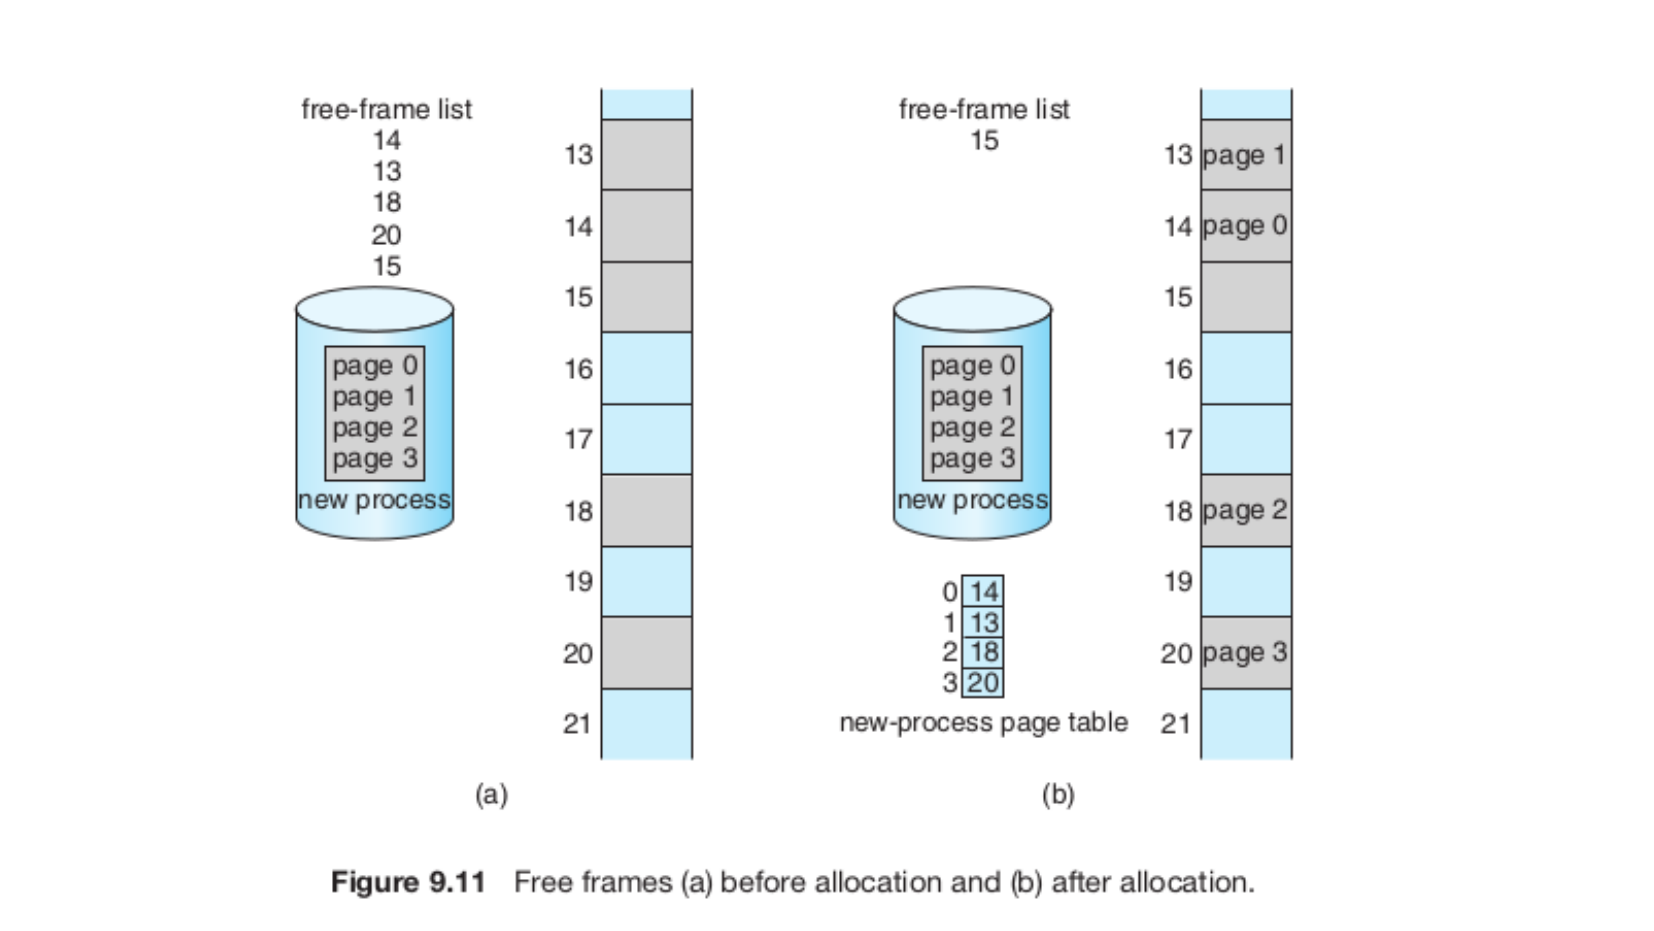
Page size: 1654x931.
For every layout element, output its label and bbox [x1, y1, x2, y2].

picture [160, 47, 1382, 907]
